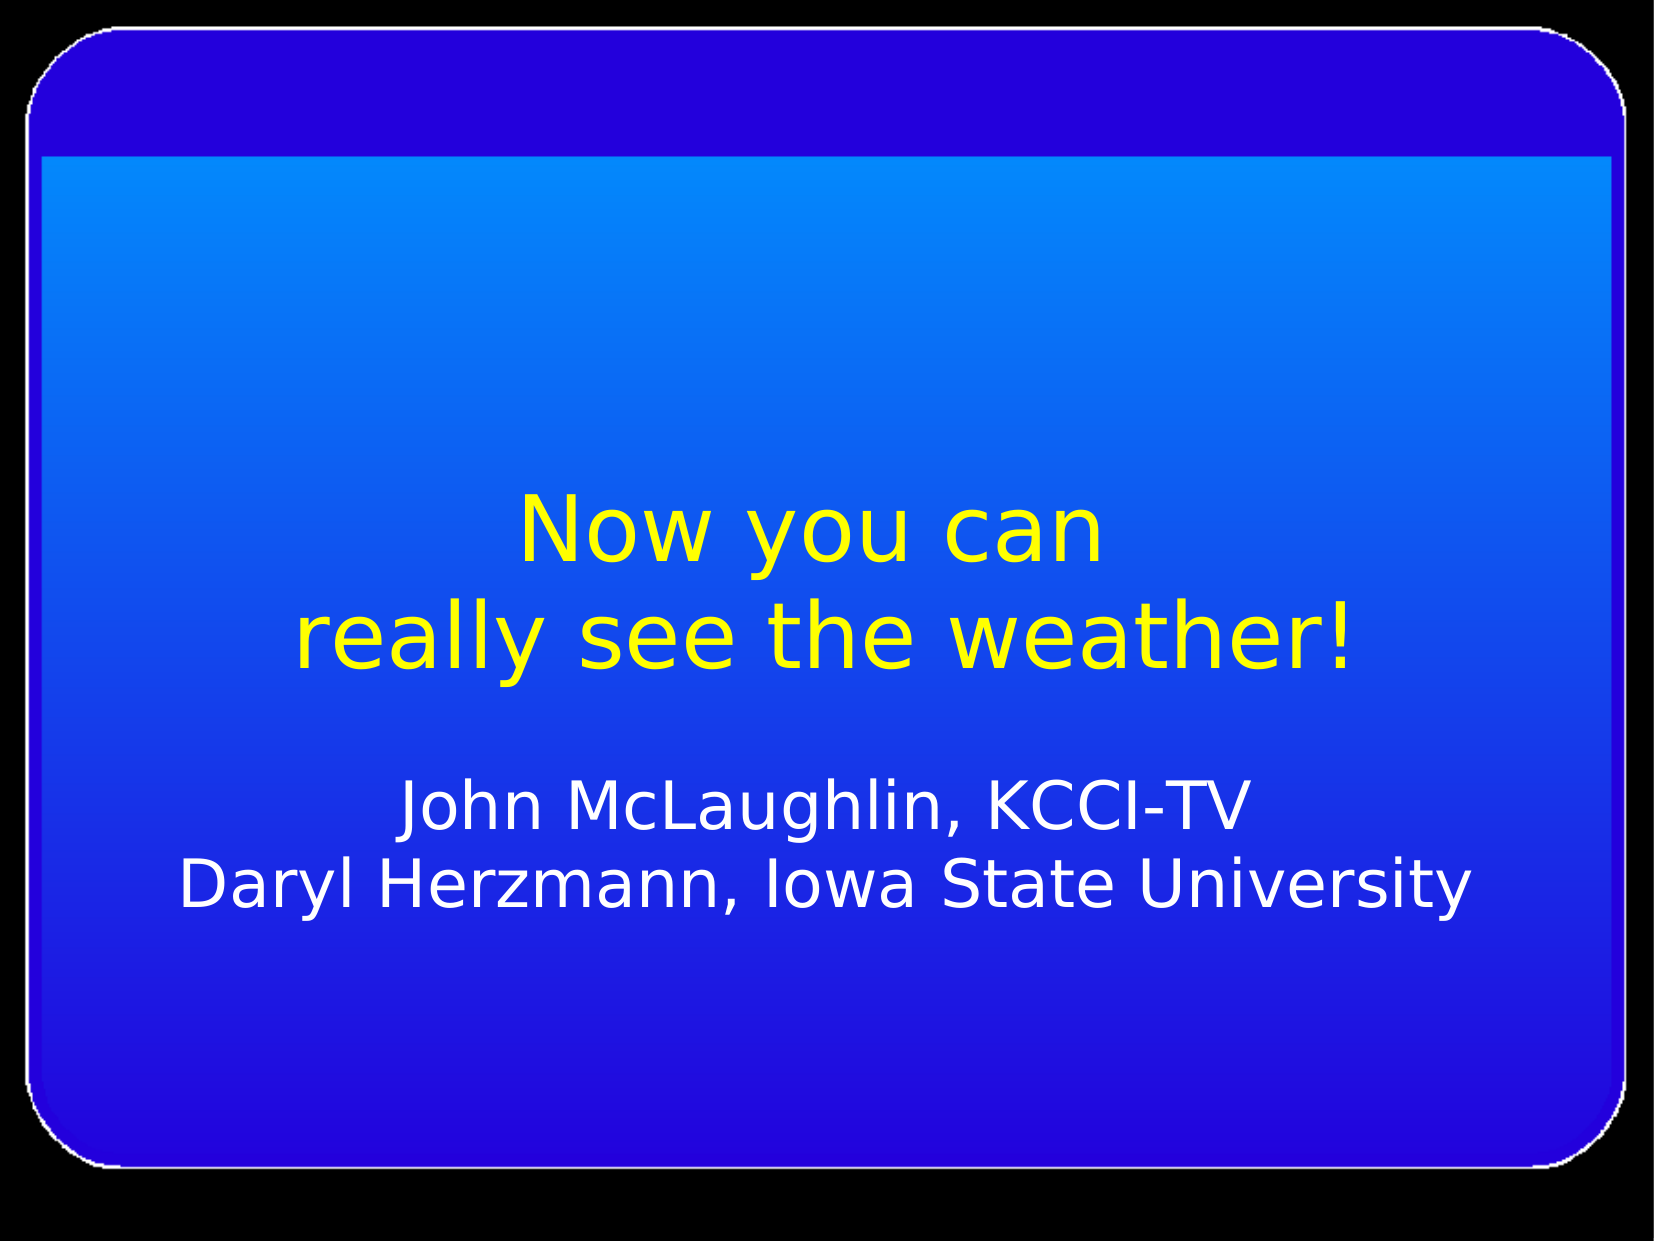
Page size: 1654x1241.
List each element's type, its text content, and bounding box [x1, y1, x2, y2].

picture [0, 0, 1654, 1241]
subtitle Now you can really see the weather! John McLaughlin, KCCI-TV Daryl Herzmann, Iowa State University [82, 290, 1571, 1109]
